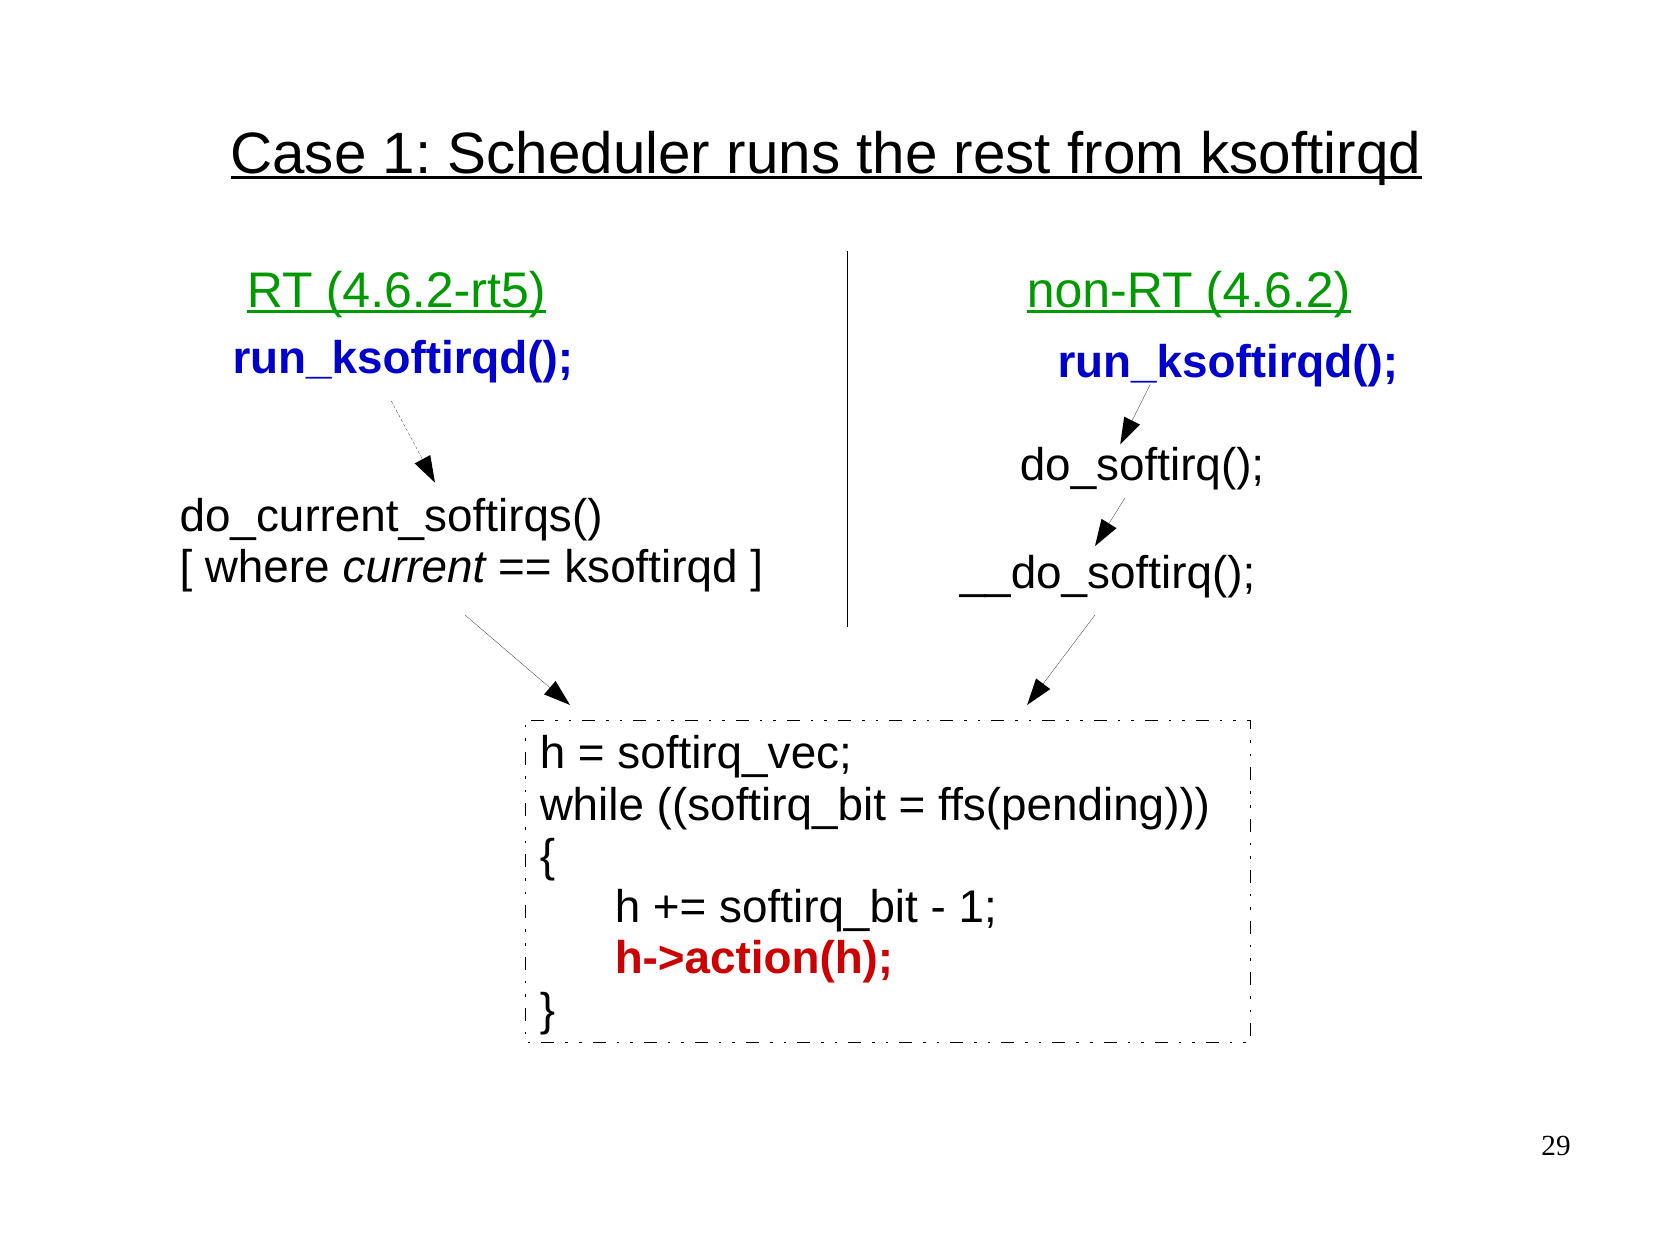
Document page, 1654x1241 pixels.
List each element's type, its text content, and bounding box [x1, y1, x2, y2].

text_box h = softirq_vec; while ((softirq_bit = ffs(pending))) { h += softirq_bit - 1; h->action(h); } [525, 720, 1251, 1043]
text_box run_ksoftirqd(); [1042, 328, 1441, 421]
text_box do_softirq(); [1005, 431, 1321, 498]
title Case 1: Scheduler runs the rest from ksoftirqd [82, 49, 1571, 257]
text_box non-RT (4.6.2) [1012, 254, 1403, 326]
text_box do_current_softirqs() [ where current == ksoftirqd ] [165, 482, 779, 601]
text_box RT (4.6.2-rt5) [232, 254, 797, 326]
text_box run_ksoftirqd(); [217, 325, 706, 447]
text_box __do_softirq(); [945, 540, 1321, 608]
